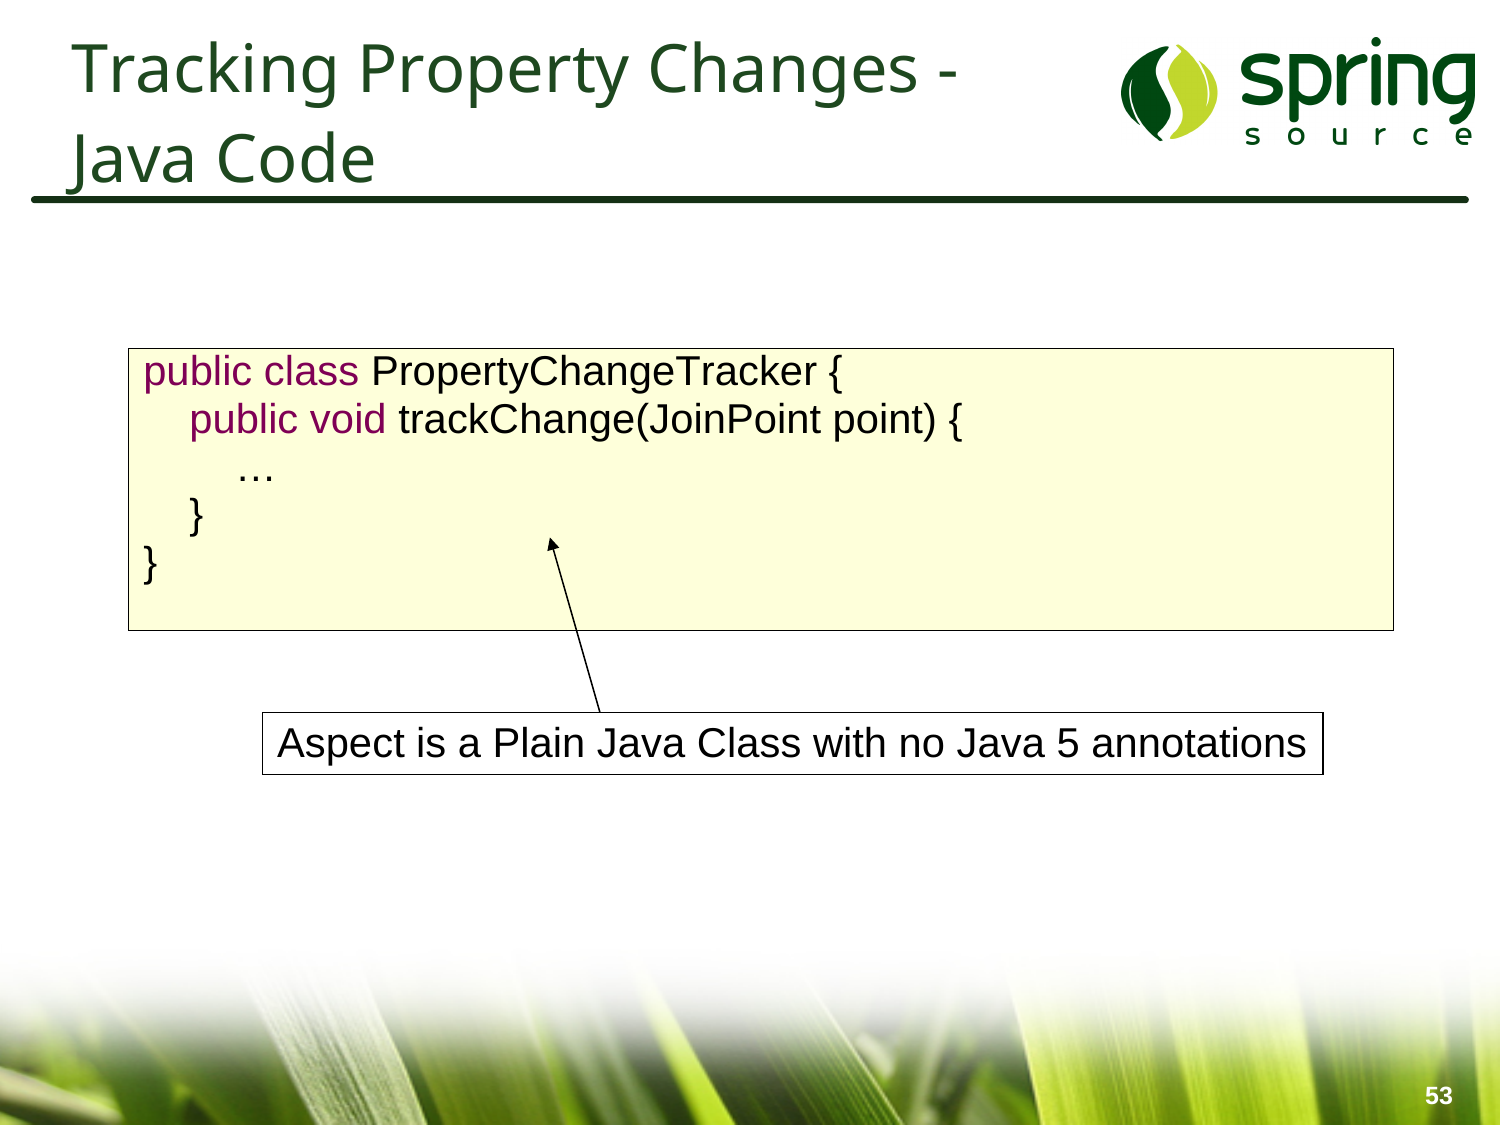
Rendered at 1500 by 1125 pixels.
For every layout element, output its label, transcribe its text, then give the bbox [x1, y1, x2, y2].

text_box Aspect is a Plain Java Class with no Java 5 annotations [262, 712, 1323, 775]
title Tracking Property Changes - Java Code [56, 13, 1089, 191]
picture [1121, 37, 1475, 145]
picture [0, 944, 1500, 1125]
list public class PropertyChangeTracker { public void trackChange(JoinPoint point) { … } } [128, 348, 1394, 631]
